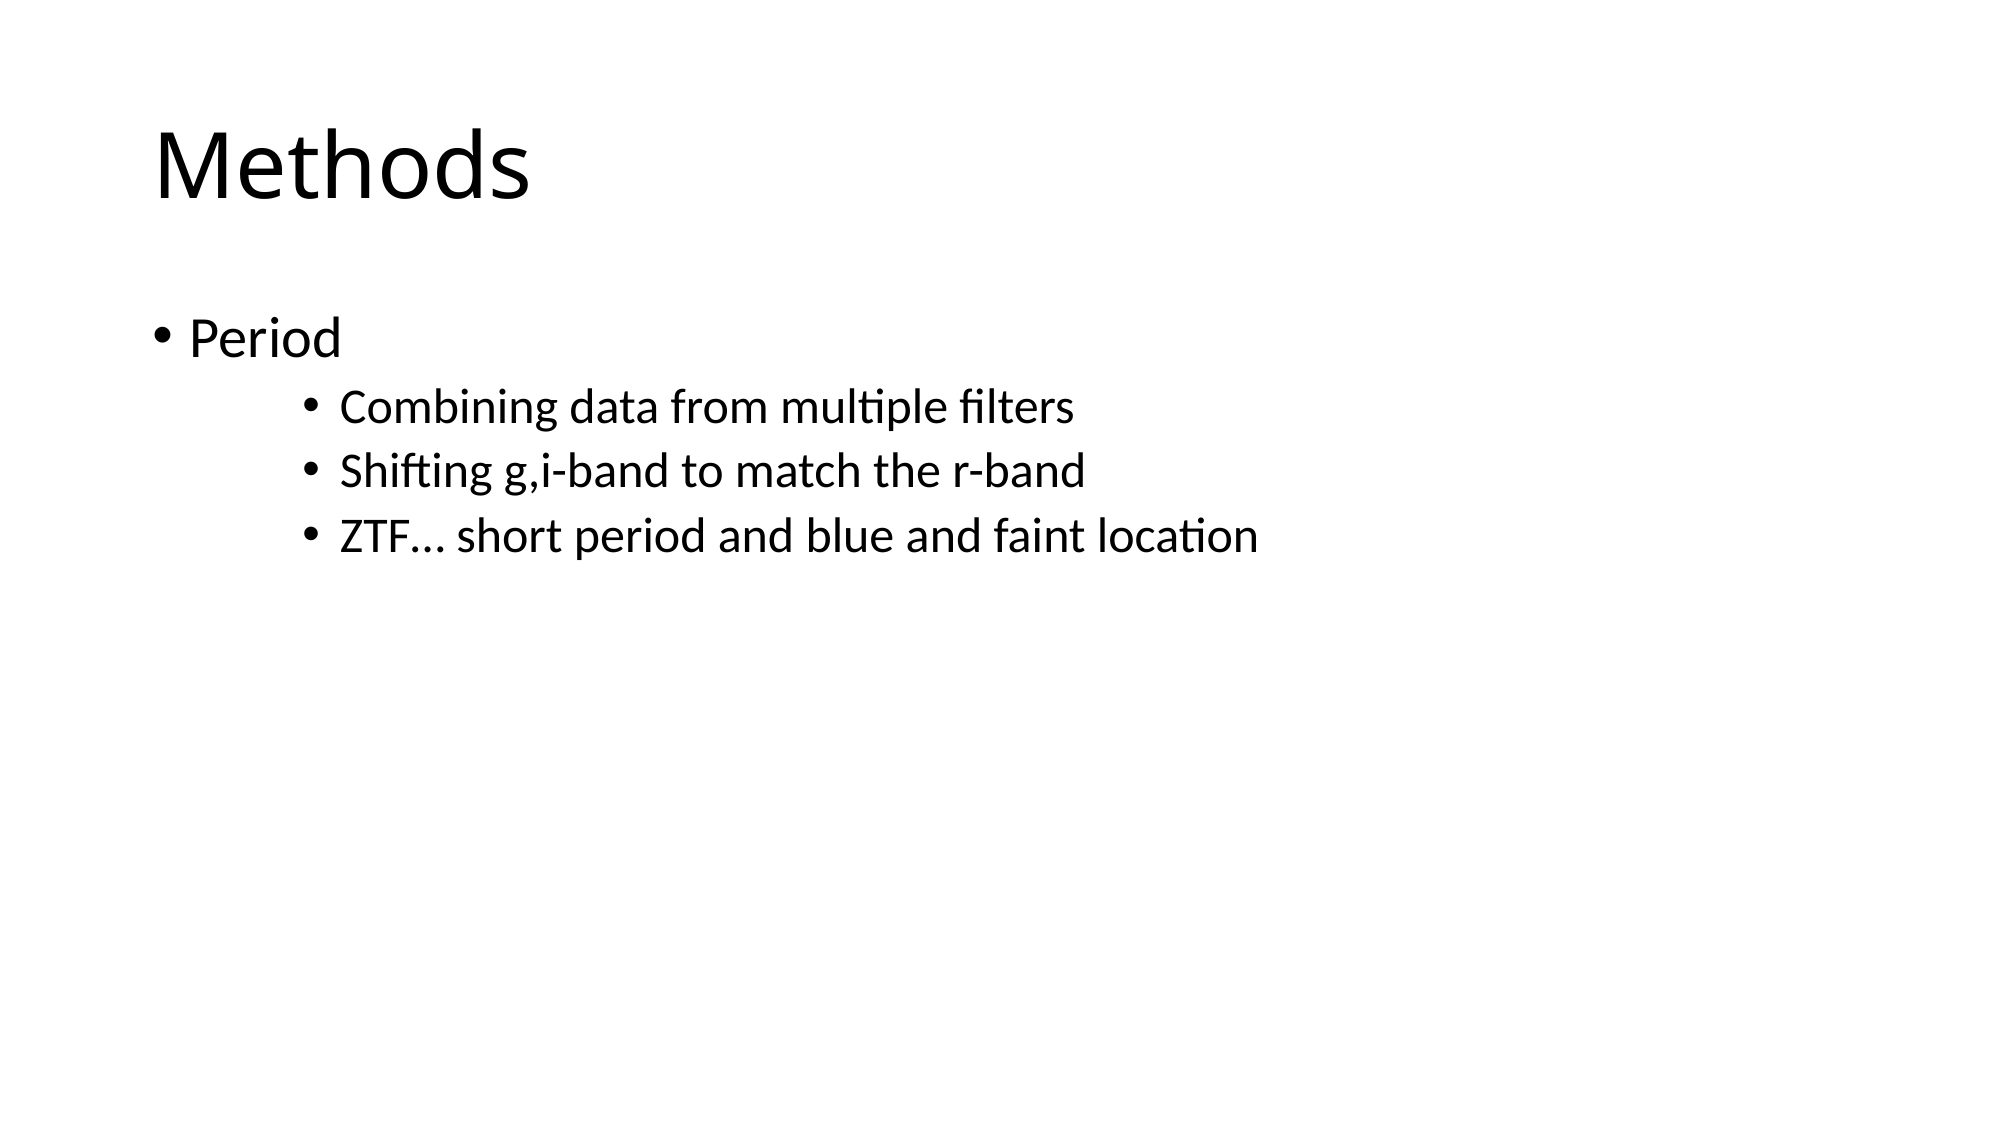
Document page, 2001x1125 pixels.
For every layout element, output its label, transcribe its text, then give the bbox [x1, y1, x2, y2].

list Period Combining data from multiple filters Shifting g,i-band to match the r-band ZTF… short period and blue and faint location [137, 299, 1863, 1014]
title Methods [137, 59, 1863, 278]
